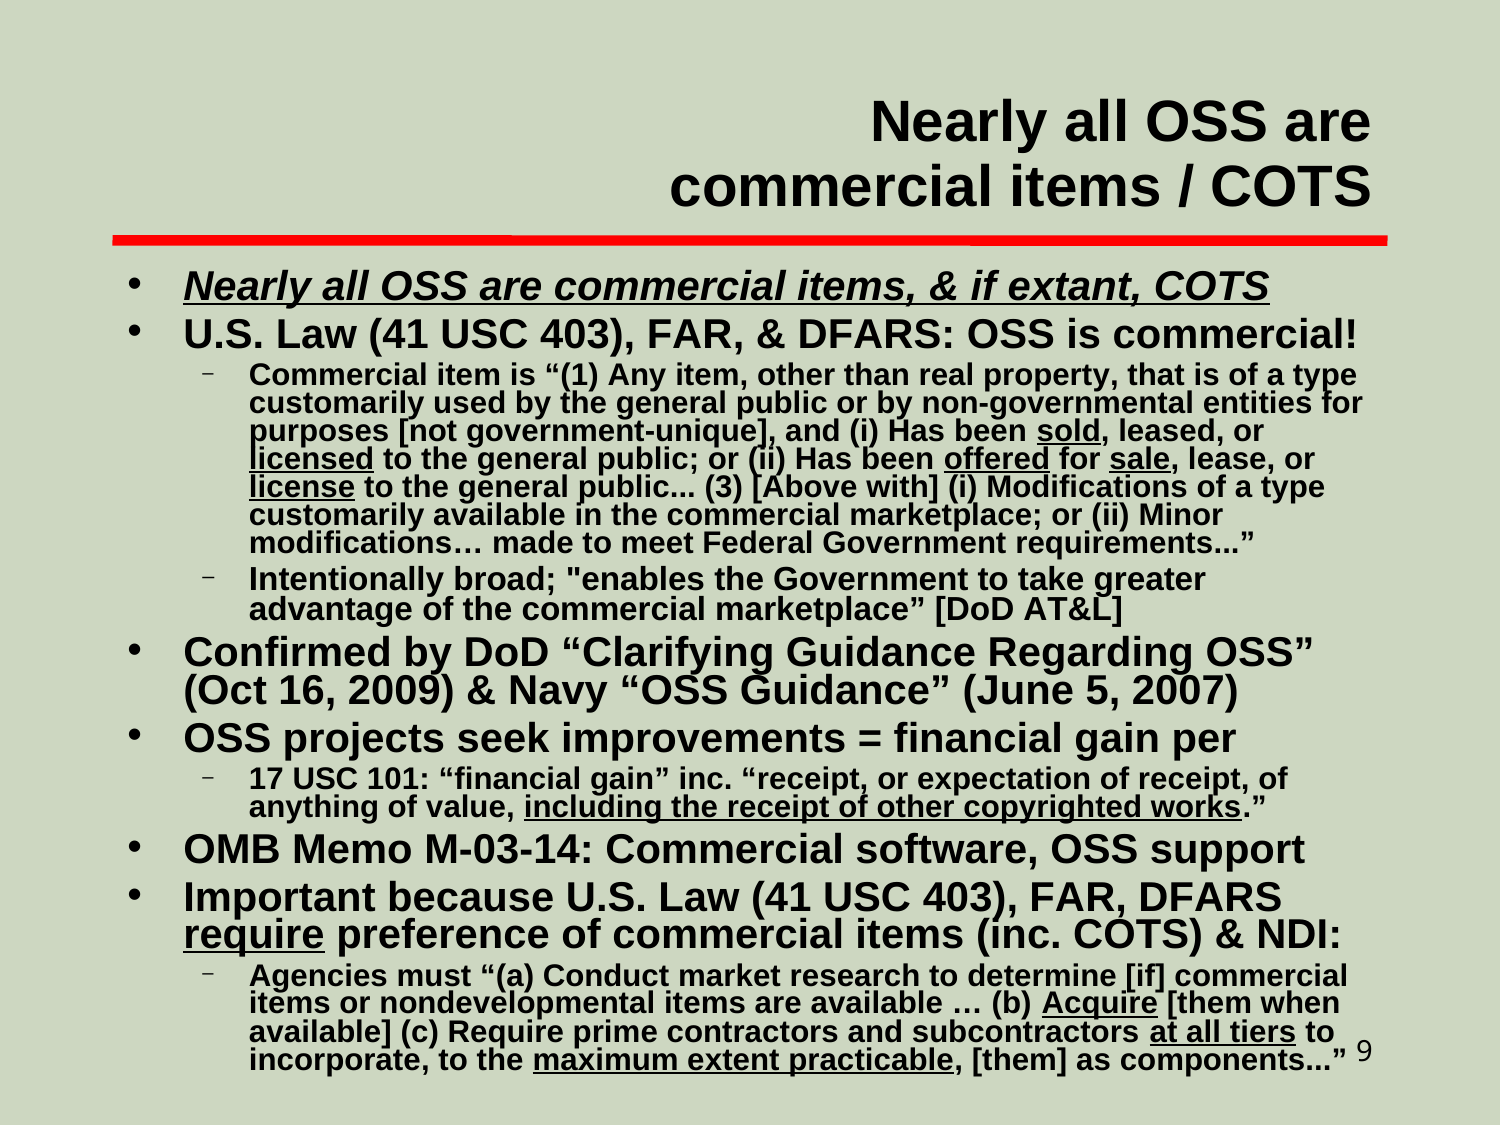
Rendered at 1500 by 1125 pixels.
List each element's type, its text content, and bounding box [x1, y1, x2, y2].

list Nearly all OSS are commercial items, & if extant, COTS U.S. Law (41 USC 403), FAR, & DFARS: OSS is commercial! Commercial item is “(1) Any item, other than real property, that is of a type customarily used by the general public or by non-governmental entities for purposes [not government-unique], and (i) Has been sold, leased, or licensed to the general public; or (ii) Has been offered for sale, lease, or license to the general public... (3) [Above with] (i) Modifications of a type customarily available in the commercial marketplace; or (ii) Minor modifications… made to meet Federal Government requirements...” Intentionally broad; "enables the Government to take greater advantage of the commercial marketplace” [DoD AT&L] Confirmed by DoD “Clarifying Guidance Regarding OSS” (Oct 16, 2009) & Navy “OSS Guidance” (June 5, 2007) OSS projects seek improvements = financial gain per 17 USC 101: “financial gain” inc. “receipt, or expectation of receipt, of anything of value, including the receipt of other copyrighted works.” OMB Memo M-03-14: Commercial software, OSS support Important because U.S. Law (41 USC 403), FAR, DFARS require preference of commercial items (inc. COTS) & NDI: Agencies must “(a) Conduct market research to determine [if] commercial items or nondevelopmental items are available … (b) Acquire [them when available] (c) Require prime contractors and subcontractors at all tiers to incorporate, to the maximum extent practicable, [them] as components...” [112, 262, 1388, 1088]
title Nearly all OSS are commercial items / COTS [337, 81, 1388, 228]
